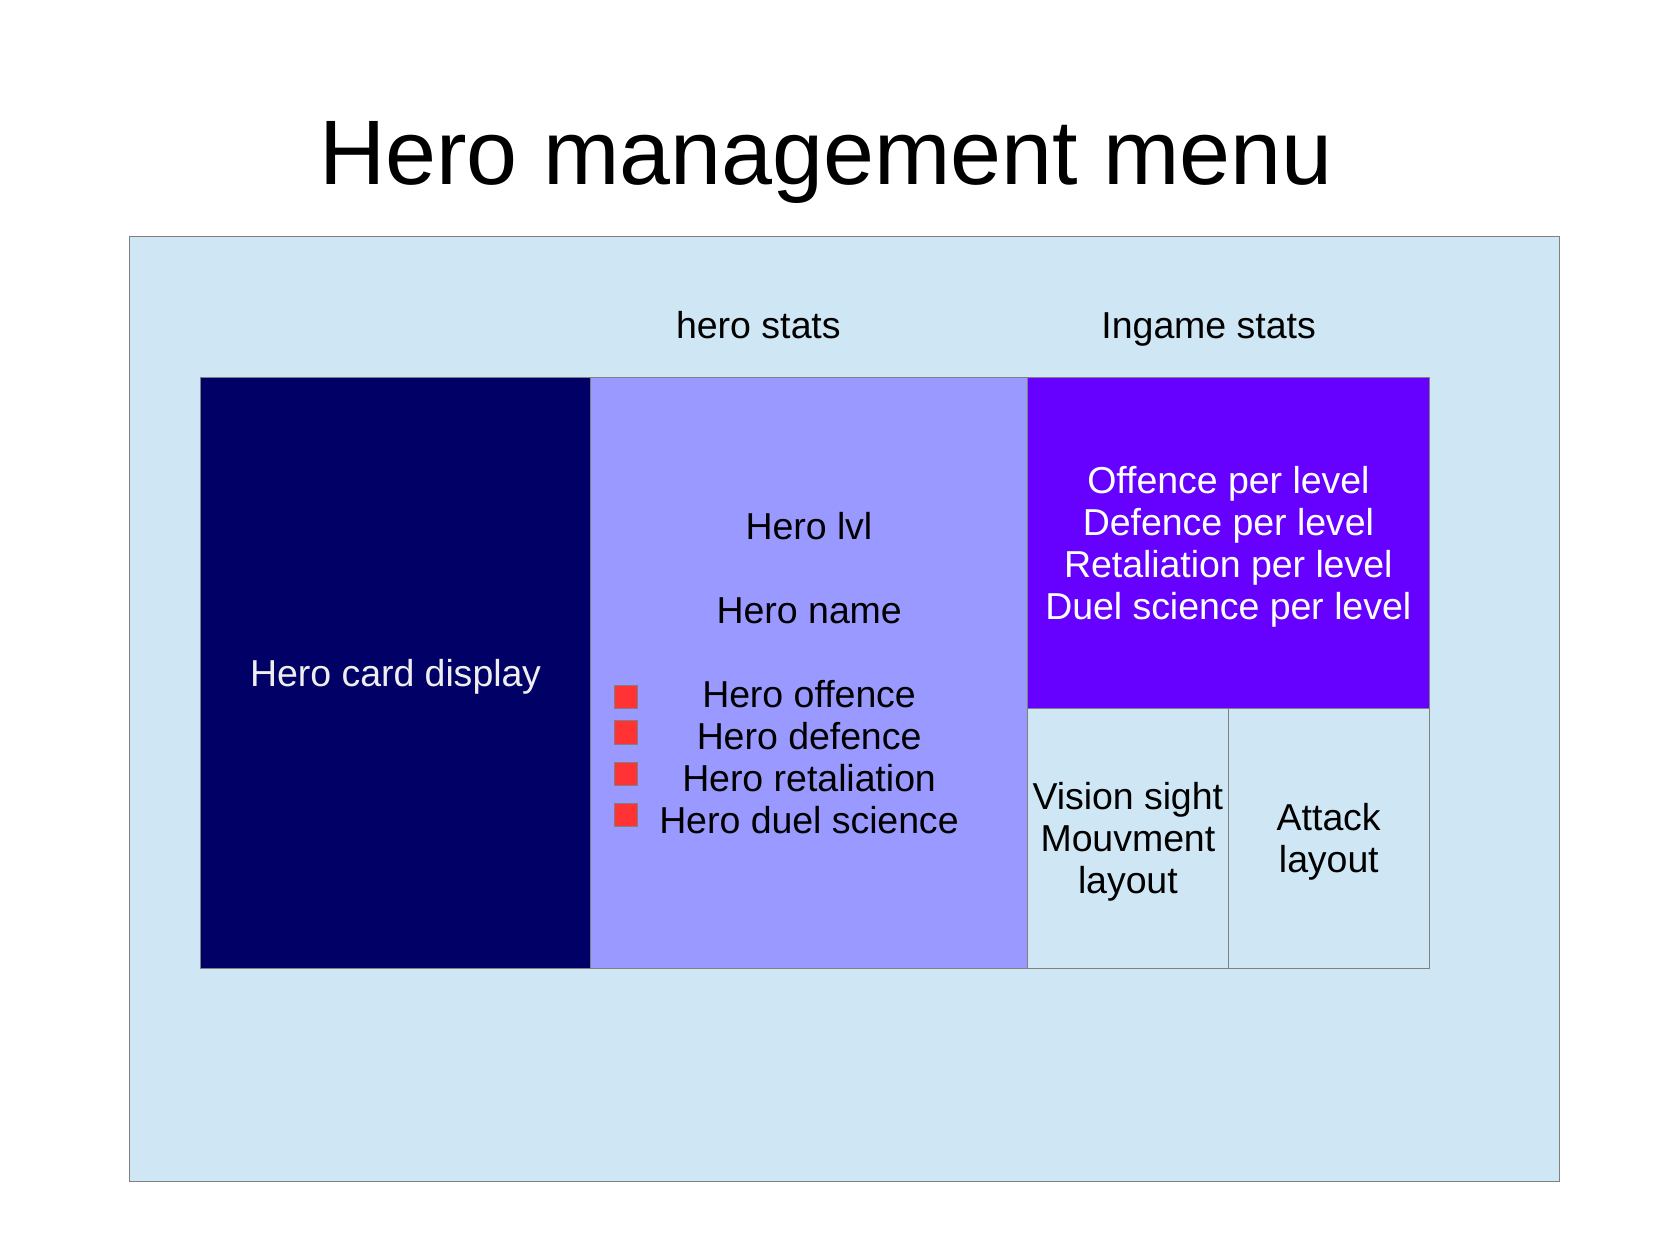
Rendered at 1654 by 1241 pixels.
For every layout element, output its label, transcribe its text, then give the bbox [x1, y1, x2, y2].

text_box Hero lvl Hero name Hero offence Hero defence Hero retaliation Hero duel science [590, 377, 1027, 969]
text_box [129, 236, 1560, 1182]
text_box Hero card display [200, 377, 590, 969]
text_box Ingame stats [1086, 297, 1382, 355]
text_box hero stats [661, 297, 957, 355]
title Hero management menu [82, 49, 1571, 257]
text_box Offence per level Defence per level Retaliation per level Duel science per level [1027, 377, 1430, 708]
text_box Attack layout [1228, 708, 1430, 969]
text_box Vision sight Mouvment layout [1027, 708, 1228, 969]
